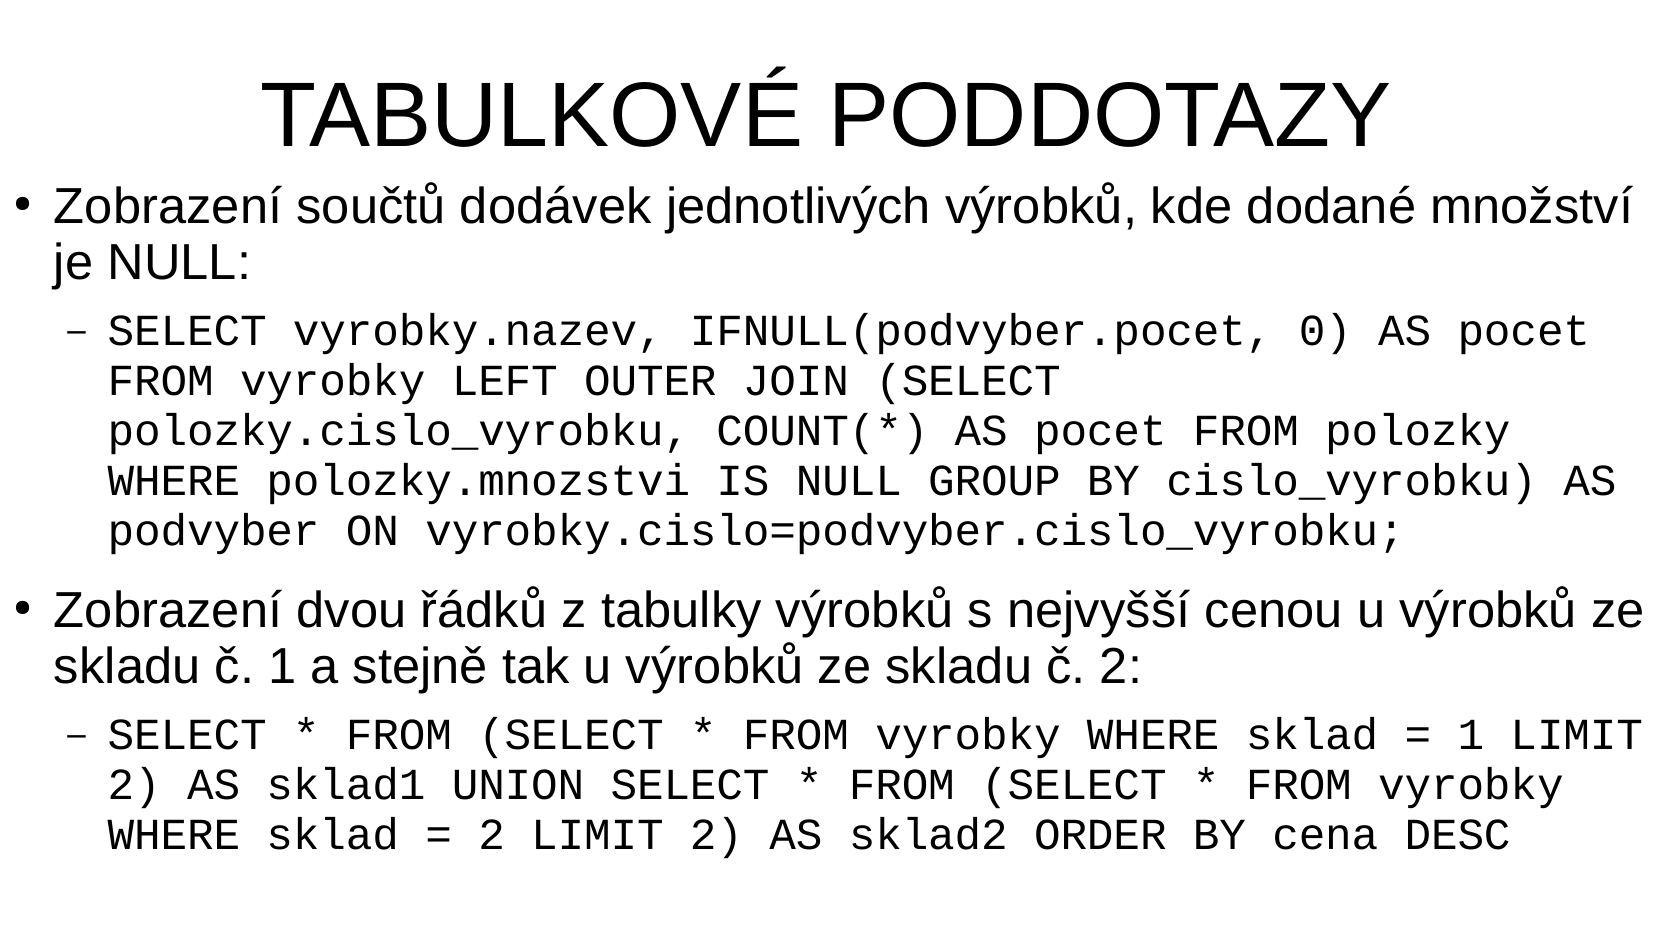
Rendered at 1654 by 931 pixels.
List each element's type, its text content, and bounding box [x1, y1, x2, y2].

list Zobrazení součtů dodávek jednotlivých výrobků, kde dodané množství je NULL: SELECT vyrobky.nazev, IFNULL(podvyber.pocet, 0) AS pocet FROM vyrobky LEFT OUTER JOIN (SELECT polozky.cislo_vyrobku, COUNT(*) AS pocet FROM polozky WHERE polozky.mnozstvi IS NULL GROUP BY cislo_vyrobku) AS podvyber ON vyrobky.cislo=podvyber.cislo_vyrobku; Zobrazení dvou řádků z tabulky výrobků s nejvyšší cenou u výrobků ze skladu č. 1 a stejně tak u výrobků ze skladu č. 2: SELECT * FROM (SELECT * FROM vyrobky WHERE sklad = 1 LIMIT 2) AS sklad1 UNION SELECT * FROM (SELECT * FROM vyrobky WHERE sklad = 2 LIMIT 2) AS sklad2 ORDER BY cena DESC [0, 177, 1654, 916]
title TABULKOVÉ PODDOTAZY [82, 37, 1571, 177]
